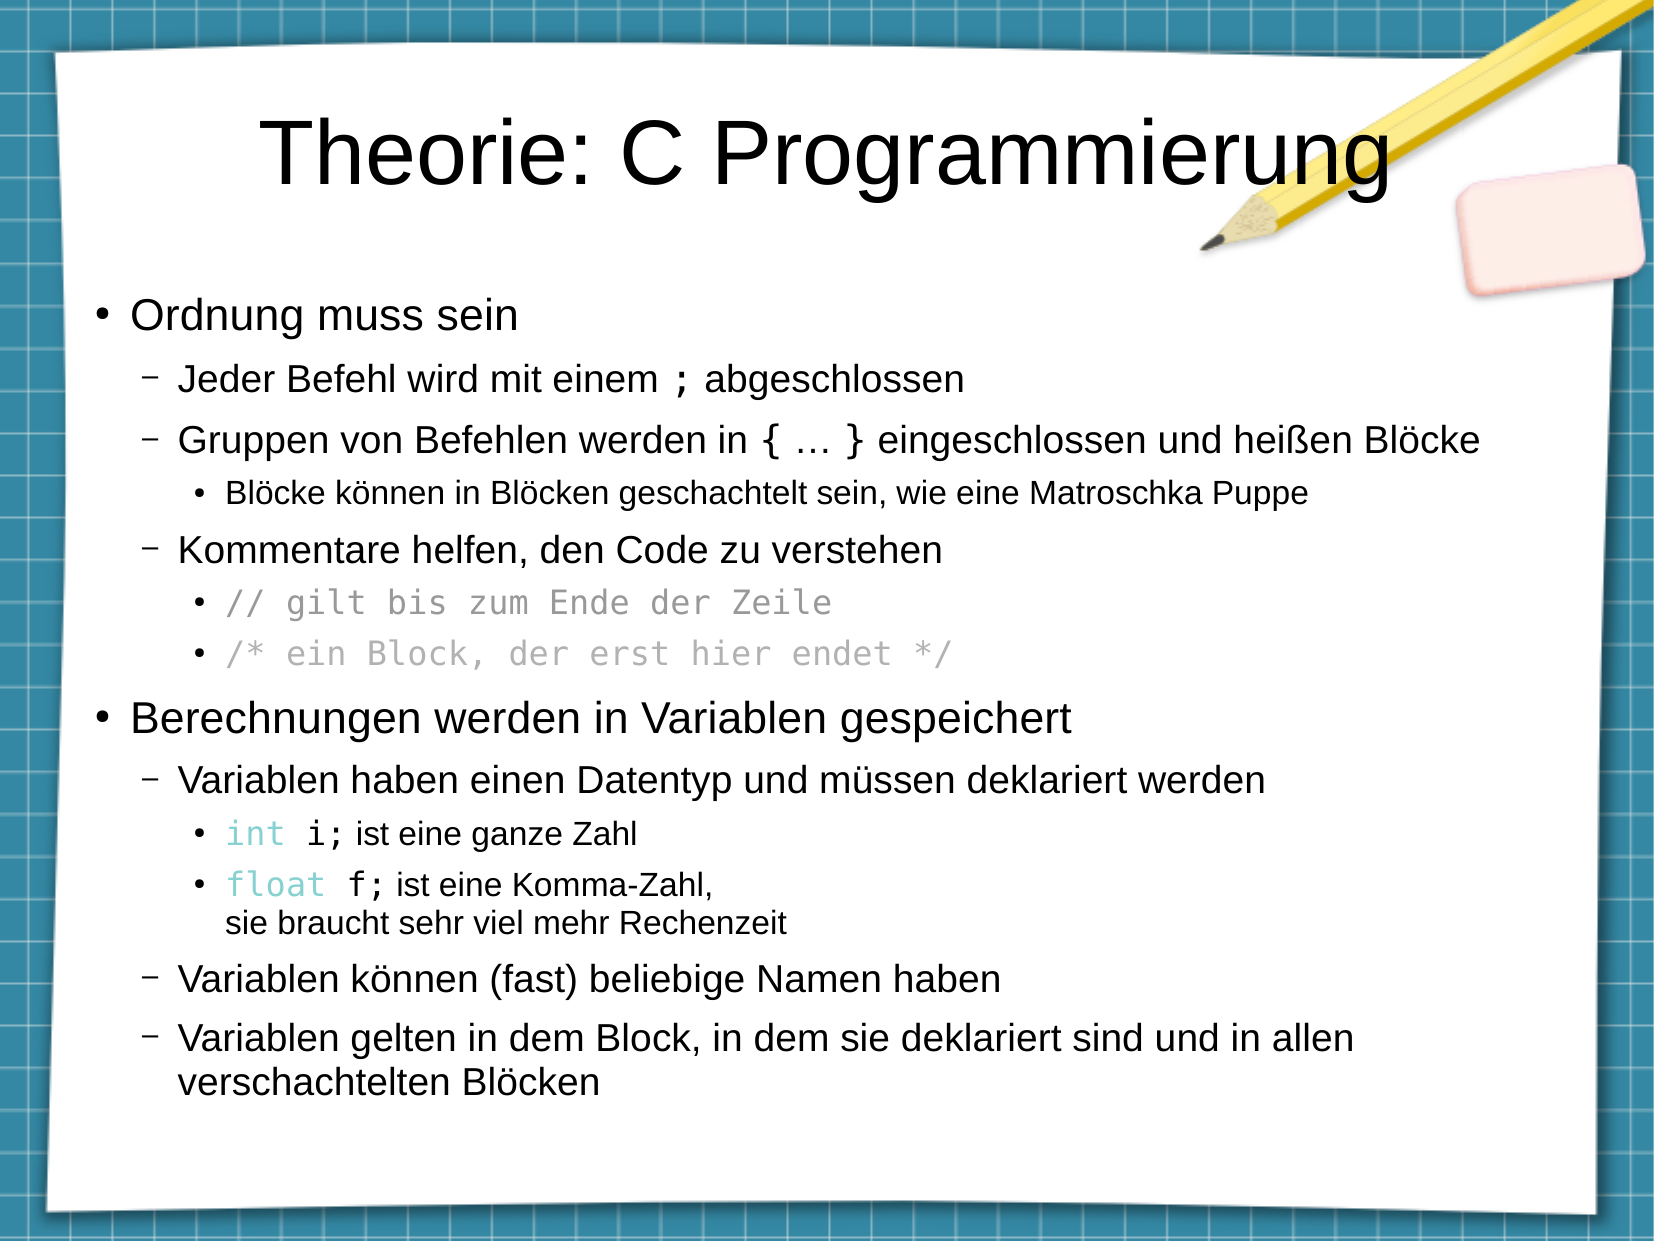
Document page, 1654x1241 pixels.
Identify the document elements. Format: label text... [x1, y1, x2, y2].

picture [0, 0, 1654, 1241]
title Theorie: C Programmierung [82, 49, 1571, 257]
list Ordnung muss sein Jeder Befehl wird mit einem ; abgeschlossen Gruppen von Befehlen werden in { … } eingeschlossen und heißen Blöcke Blöcke können in Blöcken geschachtelt sein, wie eine Matroschka Puppe Kommentare helfen, den Code zu verstehen // gilt bis zum Ende der Zeile /* ein Block, der erst hier endet */ Berechnungen werden in Variablen gespeichert Variablen haben einen Datentyp und müssen deklariert werden int i; ist eine ganze Zahl float f; ist eine Komma-Zahl, sie braucht sehr viel mehr Rechenzeit Variablen können (fast) beliebige Namen haben Variablen gelten in dem Block, in dem sie deklariert sind und in allen verschachtelten Blöcken [82, 290, 1571, 1111]
